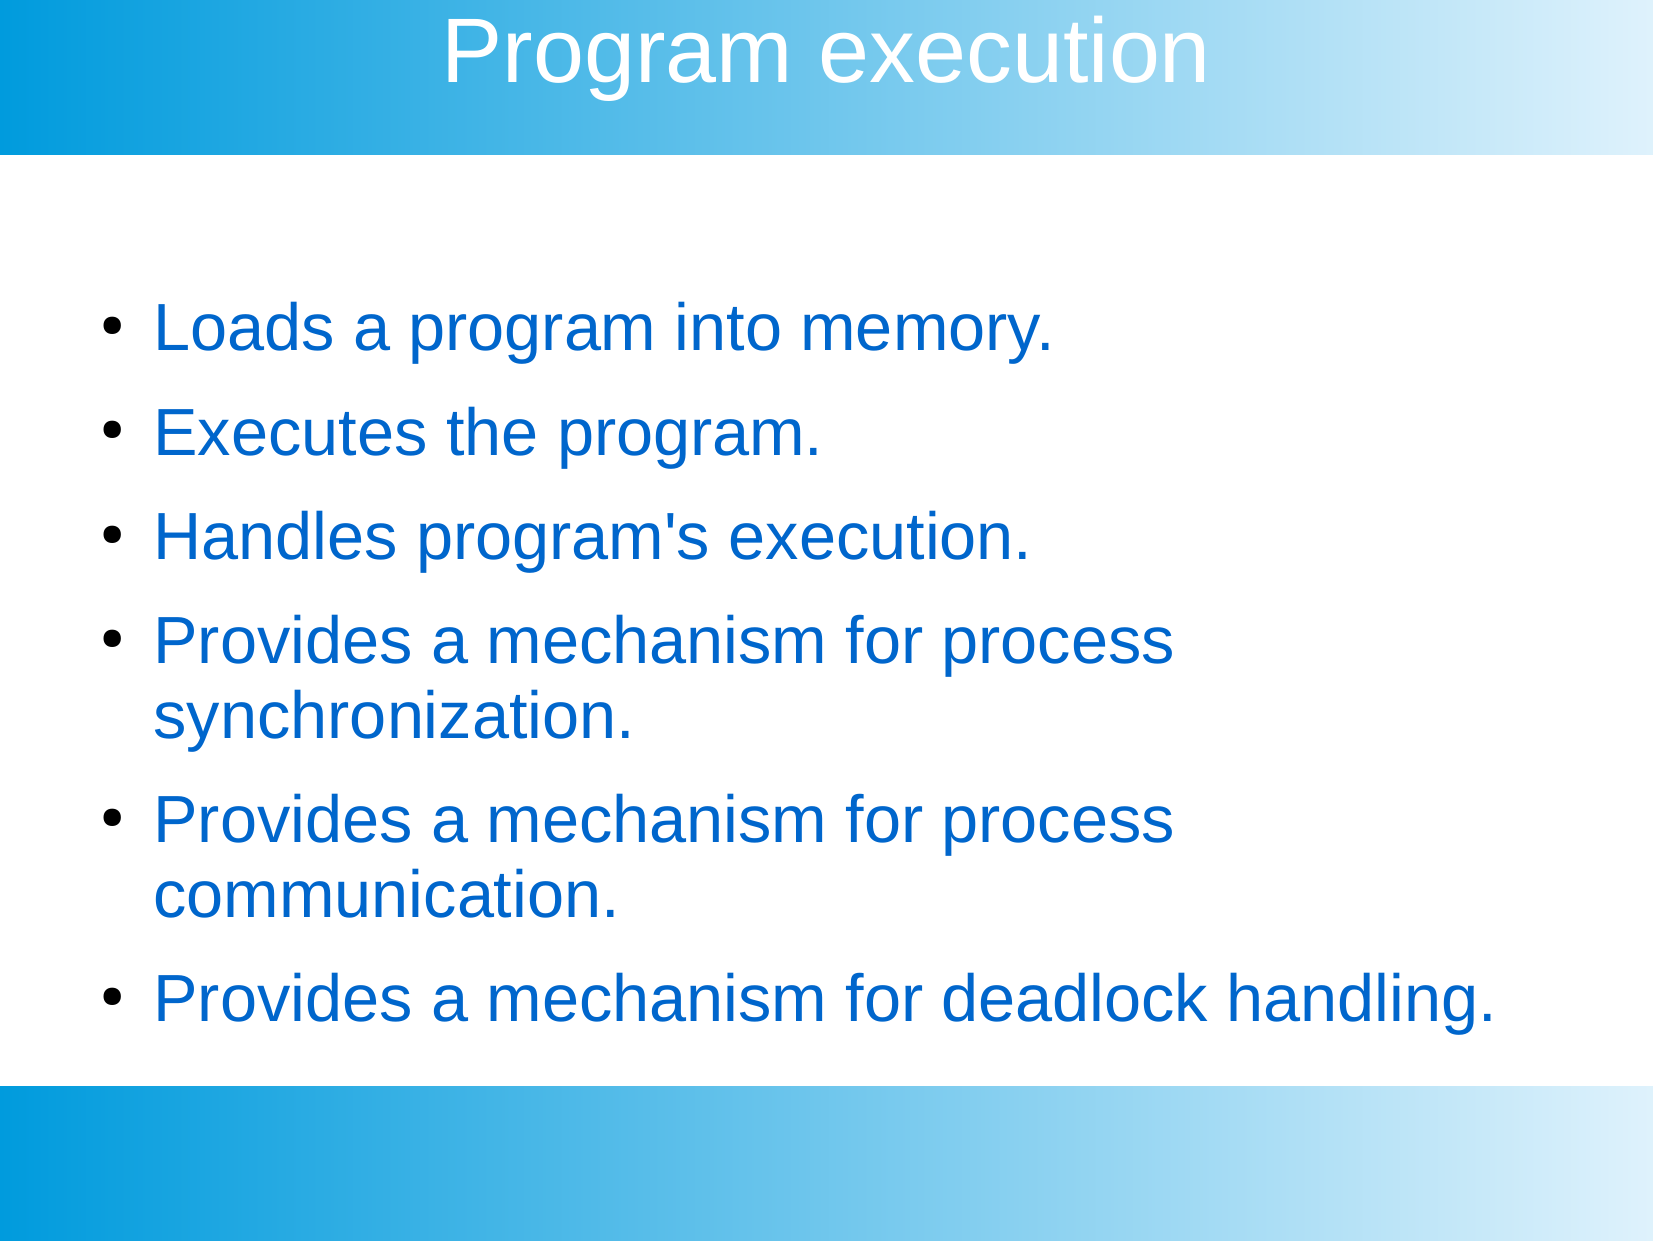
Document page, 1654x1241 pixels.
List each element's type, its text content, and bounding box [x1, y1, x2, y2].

list Loads a program into memory. Executes the program. Handles program's execution. Provides a mechanism for process synchronization. Provides a mechanism for process communication. Provides a mechanism for deadlock handling. [82, 290, 1571, 1010]
title Program execution [82, 0, 1571, 205]
